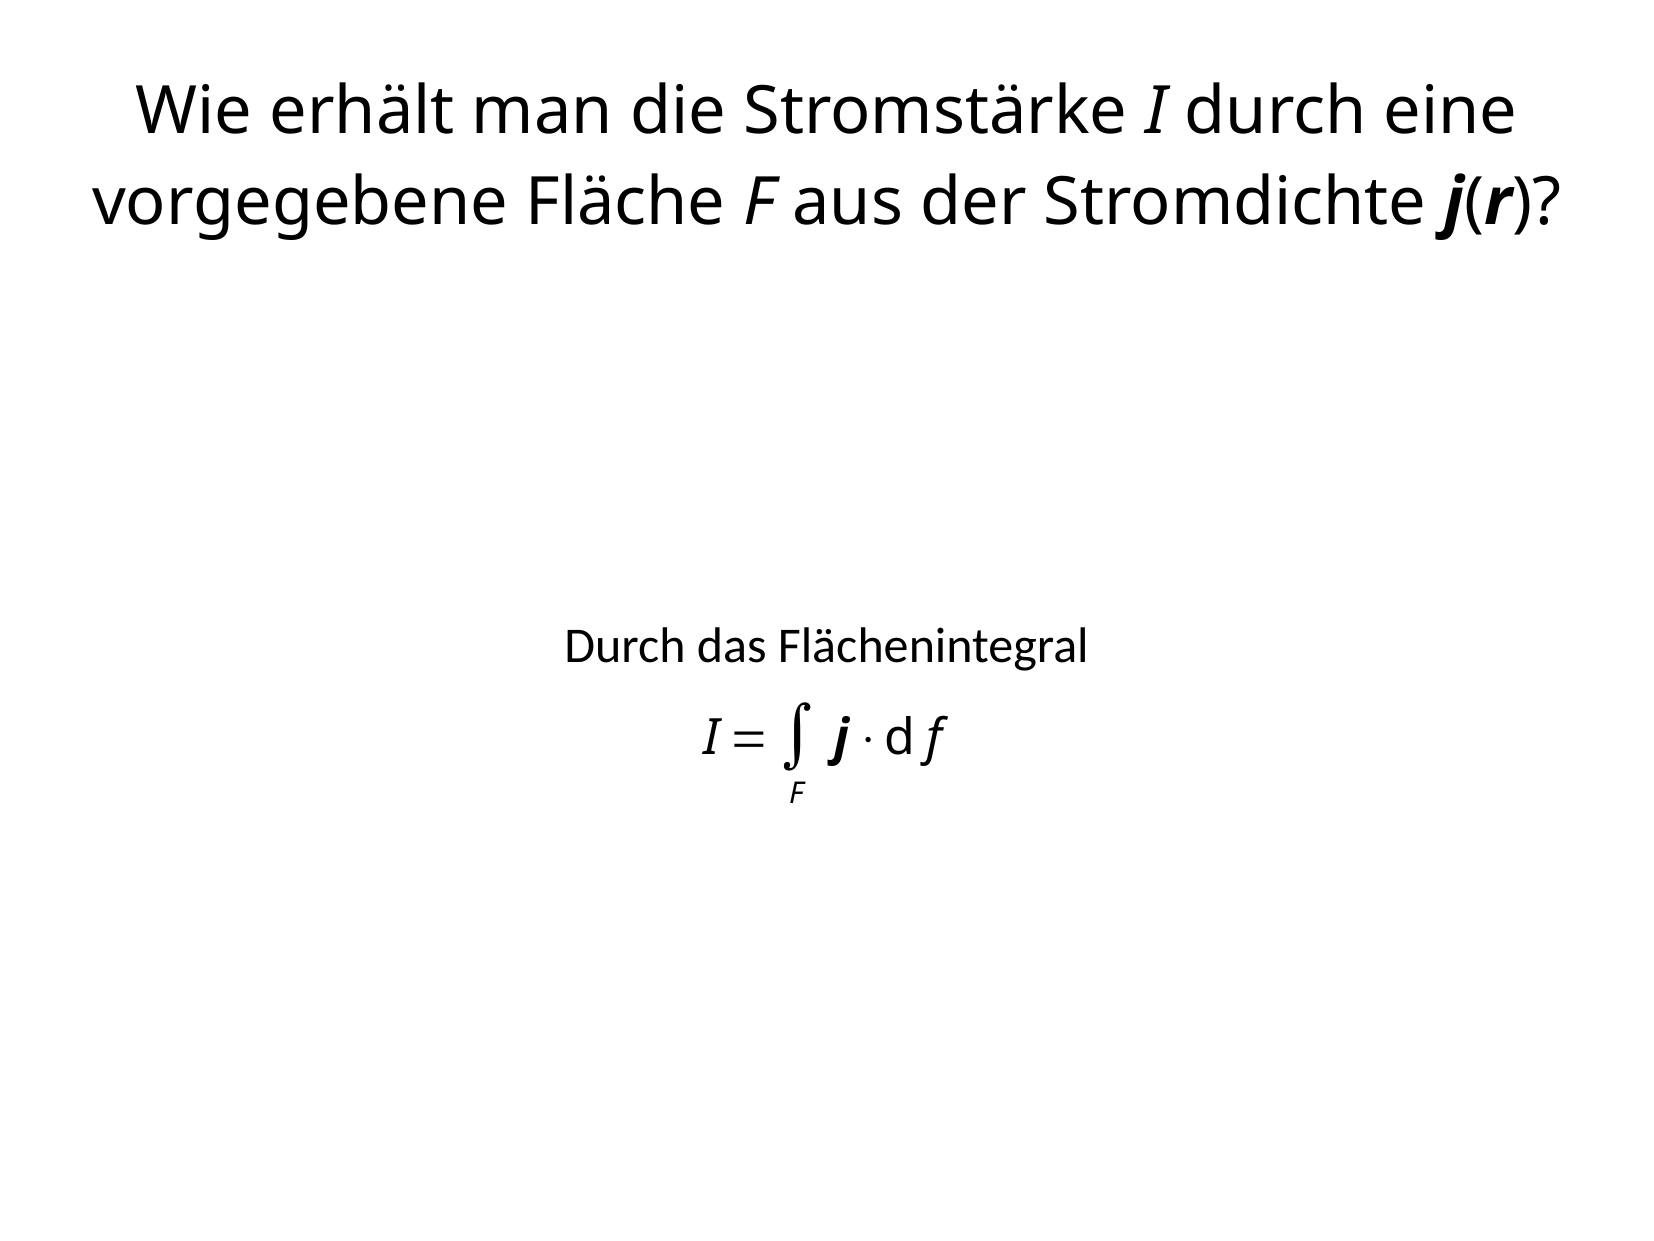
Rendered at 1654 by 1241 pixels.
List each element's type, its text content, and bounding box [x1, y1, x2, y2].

title Wie erhält man die Stromstärke I durch eine vorgegebene Fläche F aus der Stromdichte j(r)? [82, 49, 1571, 257]
subtitle Durch das Flächenintegral [82, 290, 1571, 1010]
chart [697, 699, 957, 812]
